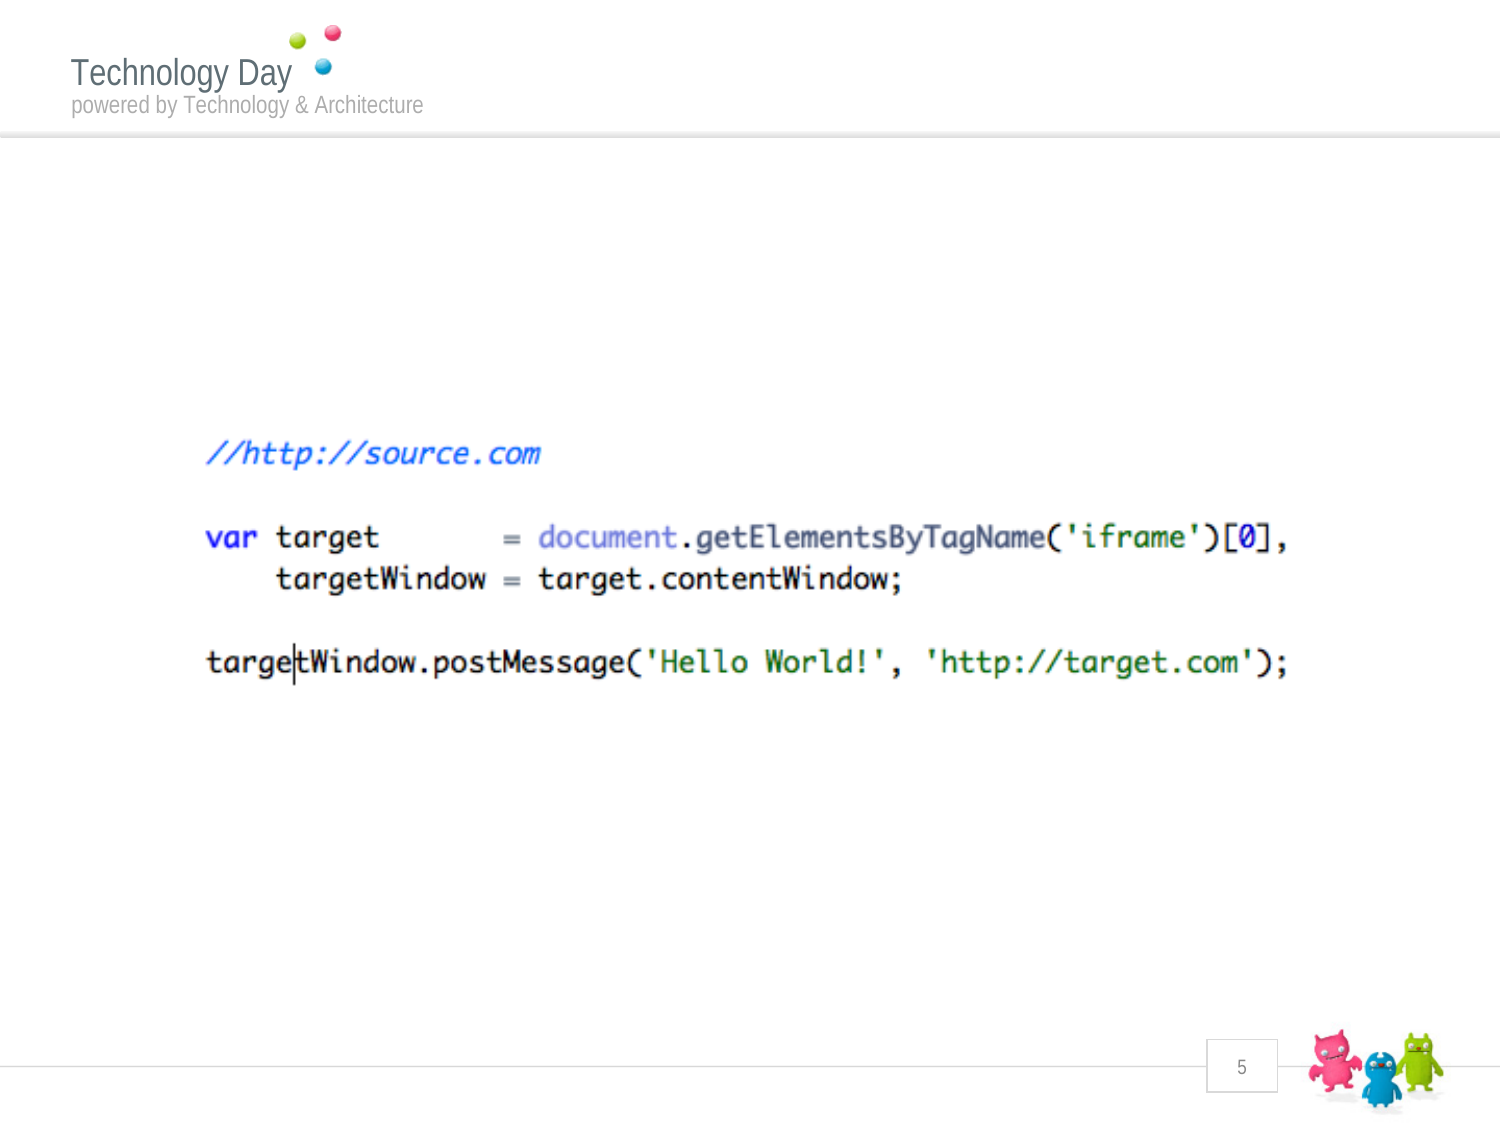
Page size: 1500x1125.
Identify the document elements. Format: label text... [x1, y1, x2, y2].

picture [0, 1012, 1500, 1125]
picture [202, 429, 1298, 696]
text_box <number> [1206, 1039, 1278, 1093]
